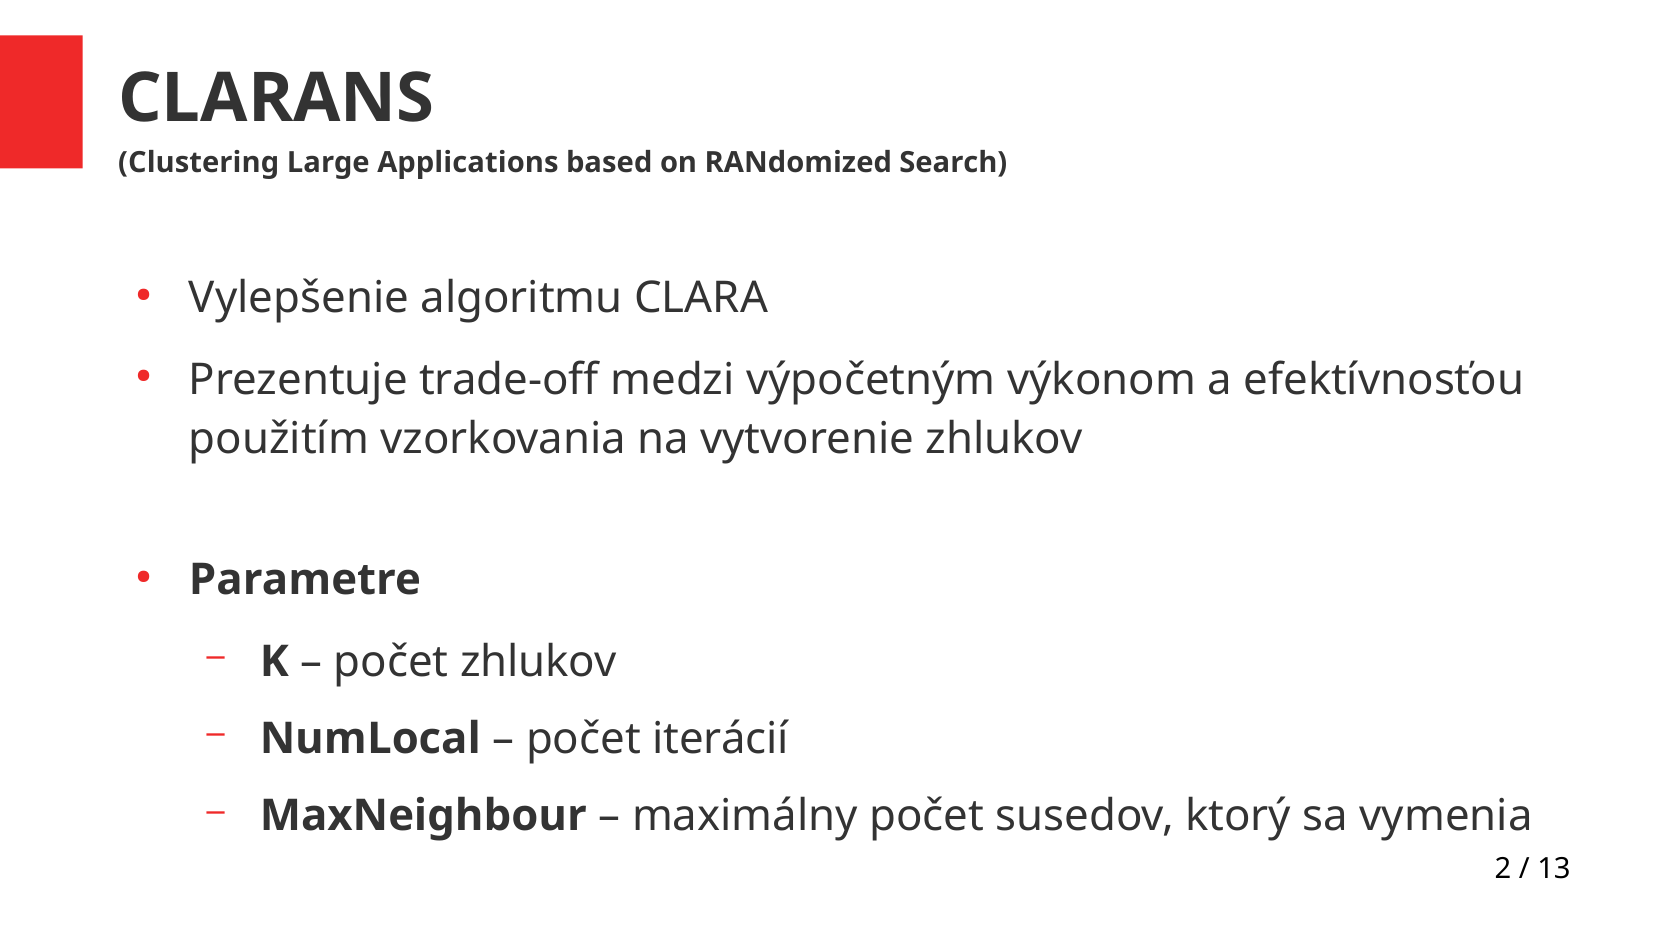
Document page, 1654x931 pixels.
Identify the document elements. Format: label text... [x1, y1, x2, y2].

title CLARANS (Clustering Large Applications based on RANdomized Search) [118, 36, 1571, 193]
list Vylepšenie algoritmu CLARA Prezentuje trade-off medzi výpočetným výkonom a efektívnosťou použitím vzorkovania na vytvorenie zhlukov [118, 265, 1536, 524]
list Parametre K – počet zhlukov NumLocal – počet iterácií MaxNeighbour – maximálny počet susedov, ktorý sa vymenia [118, 547, 1536, 805]
